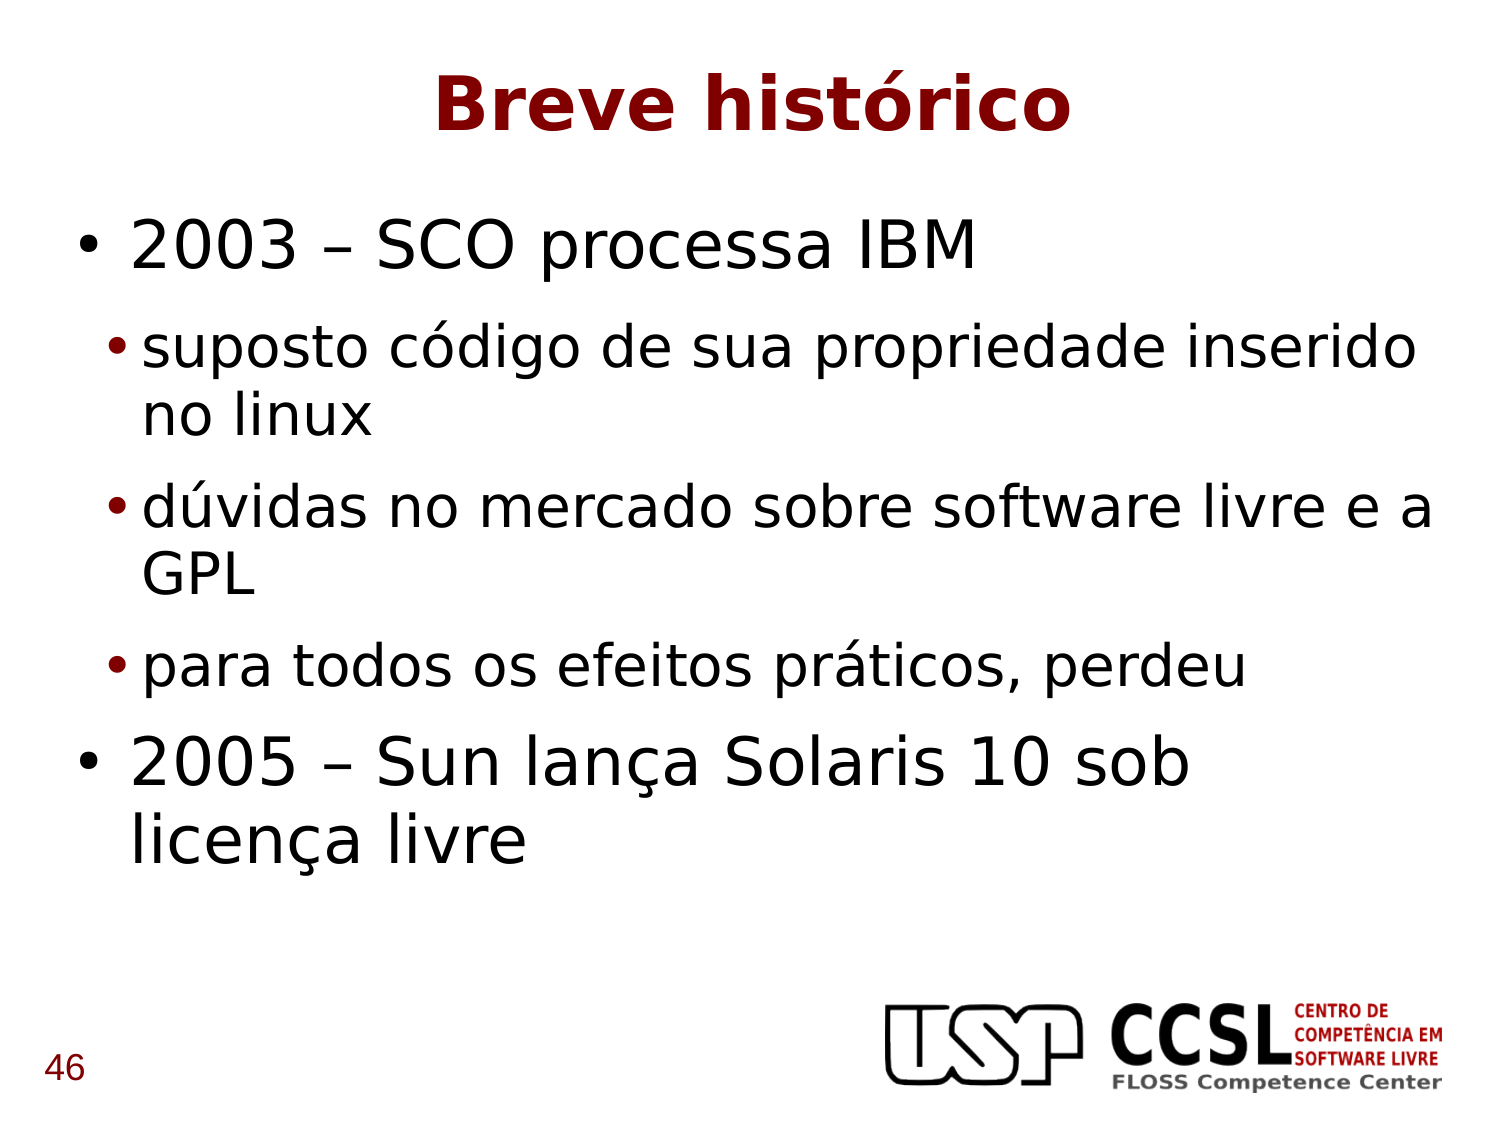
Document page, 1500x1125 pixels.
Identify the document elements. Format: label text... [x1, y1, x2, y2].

title Breve histórico [59, 29, 1447, 180]
picture [885, 1003, 1442, 1093]
list 2003 – SCO processa IBM suposto código de sua propriedade inserido no linux dúvidas no mercado sobre software livre e a GPL para todos os efeitos práticos, perdeu 2005 – Sun lança Solaris 10 sob licença livre [59, 206, 1447, 950]
